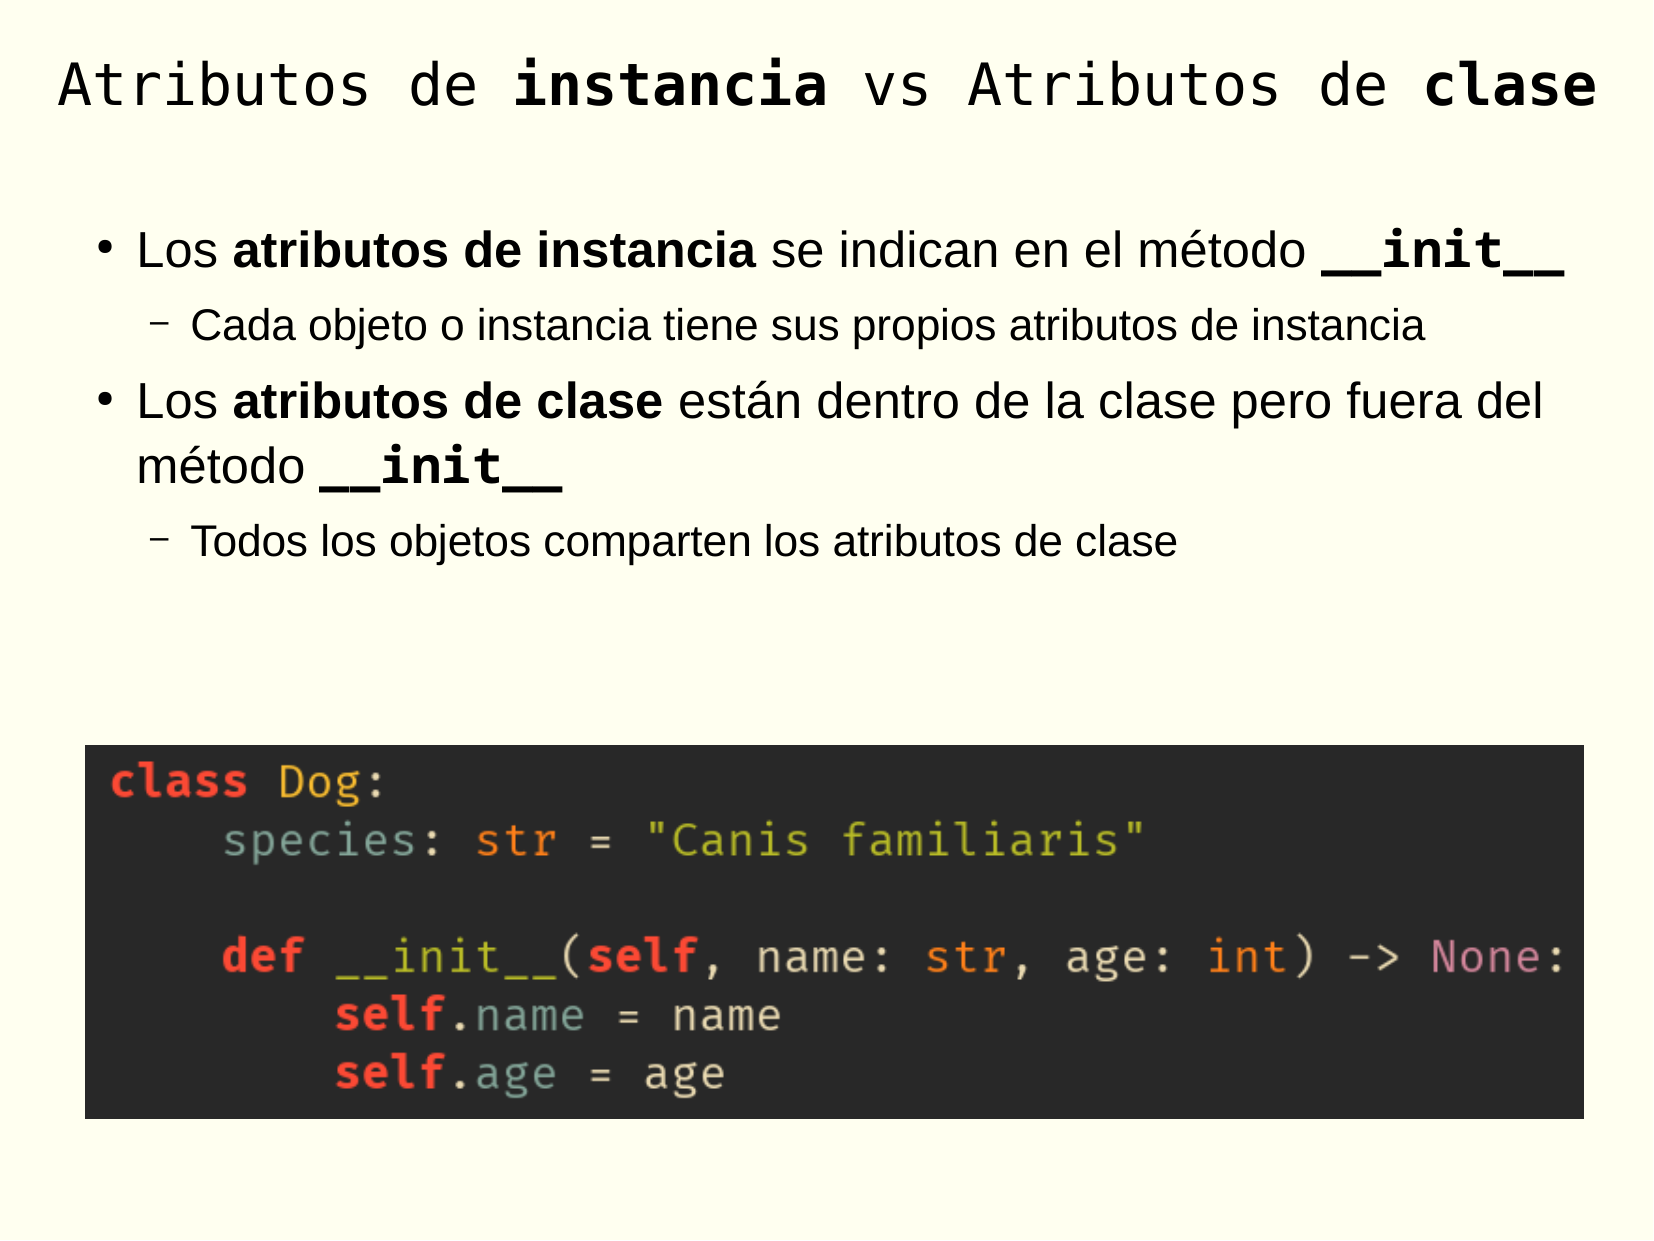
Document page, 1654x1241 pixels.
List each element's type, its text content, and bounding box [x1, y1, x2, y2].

picture [85, 745, 1584, 1119]
list Los atributos de instancia se indican en el método __init__ Cada objeto o instancia tiene sus propios atributos de instancia Los atributos de clase están dentro de la clase pero fuera del método __init__ Todos los objetos comparten los atributos de clase [82, 213, 1571, 611]
title Atributos de instancia vs Atributos de clase [26, 19, 1630, 152]
